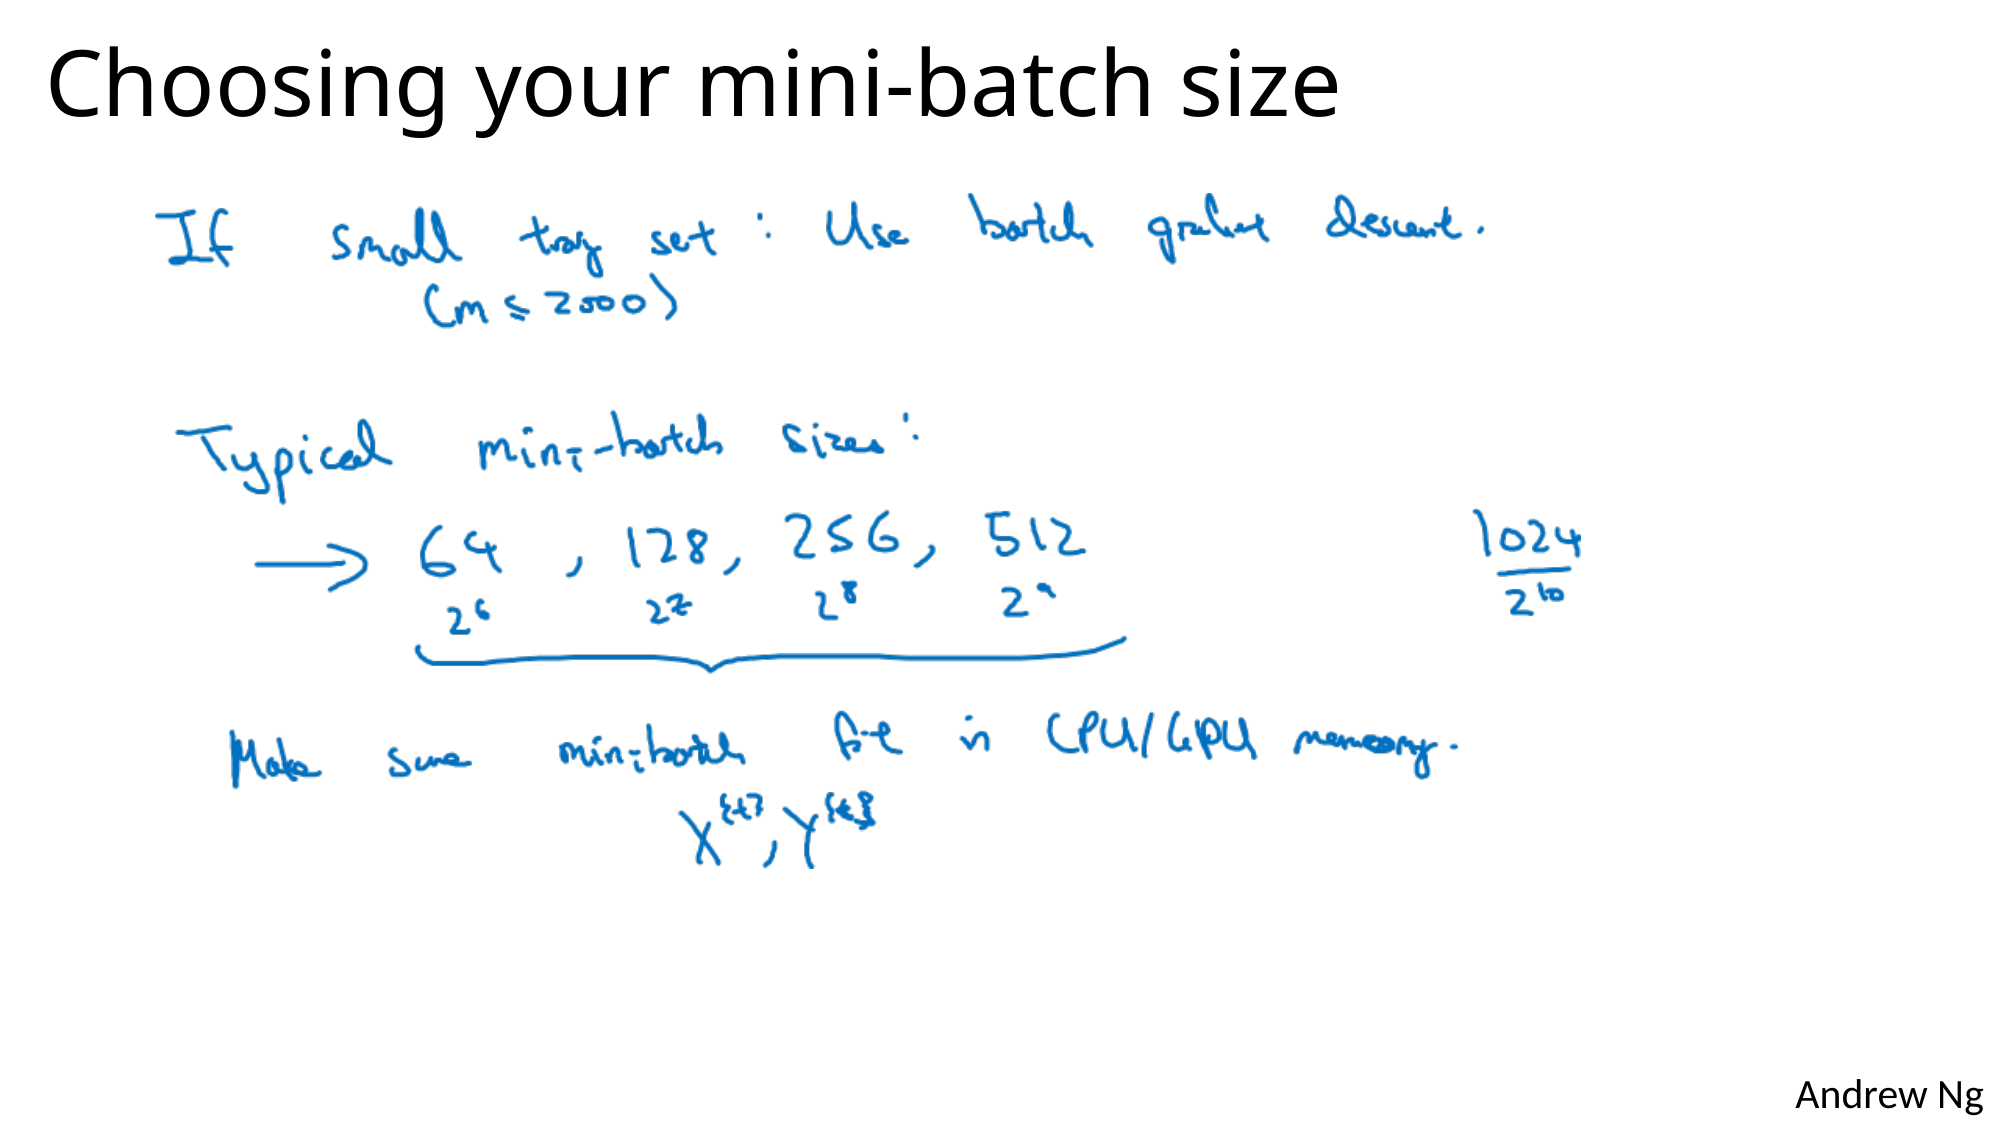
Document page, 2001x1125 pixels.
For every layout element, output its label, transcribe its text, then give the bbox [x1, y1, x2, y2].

title Choosing your mini-batch size [30, 29, 2000, 248]
picture [155, 193, 1581, 869]
